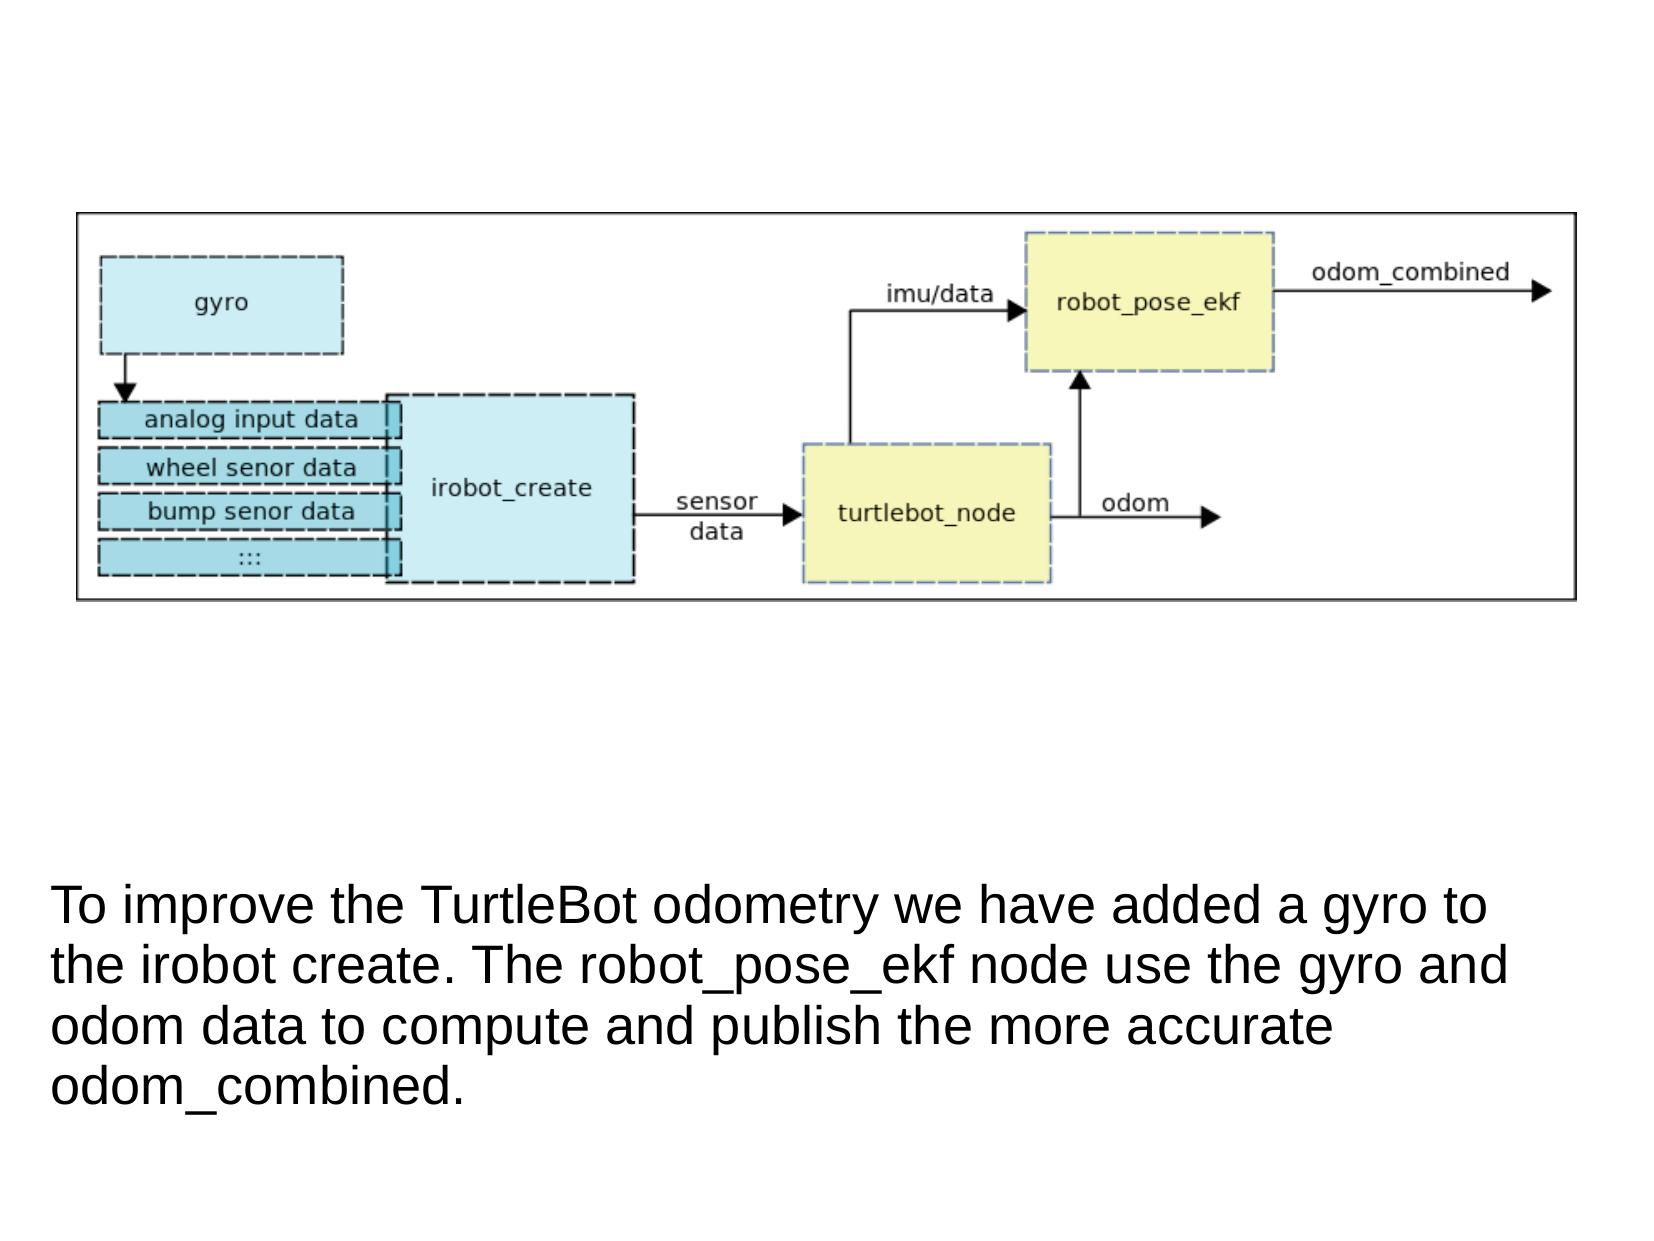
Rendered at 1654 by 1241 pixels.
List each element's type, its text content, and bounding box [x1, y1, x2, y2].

picture [76, 212, 1577, 602]
text_box To improve the TurtleBot odometry we have added a gyro to the irobot create. The robot_pose_ekf node use the gyro and odom data to compute and publish the more accurate odom_combined. [35, 866, 1541, 1124]
